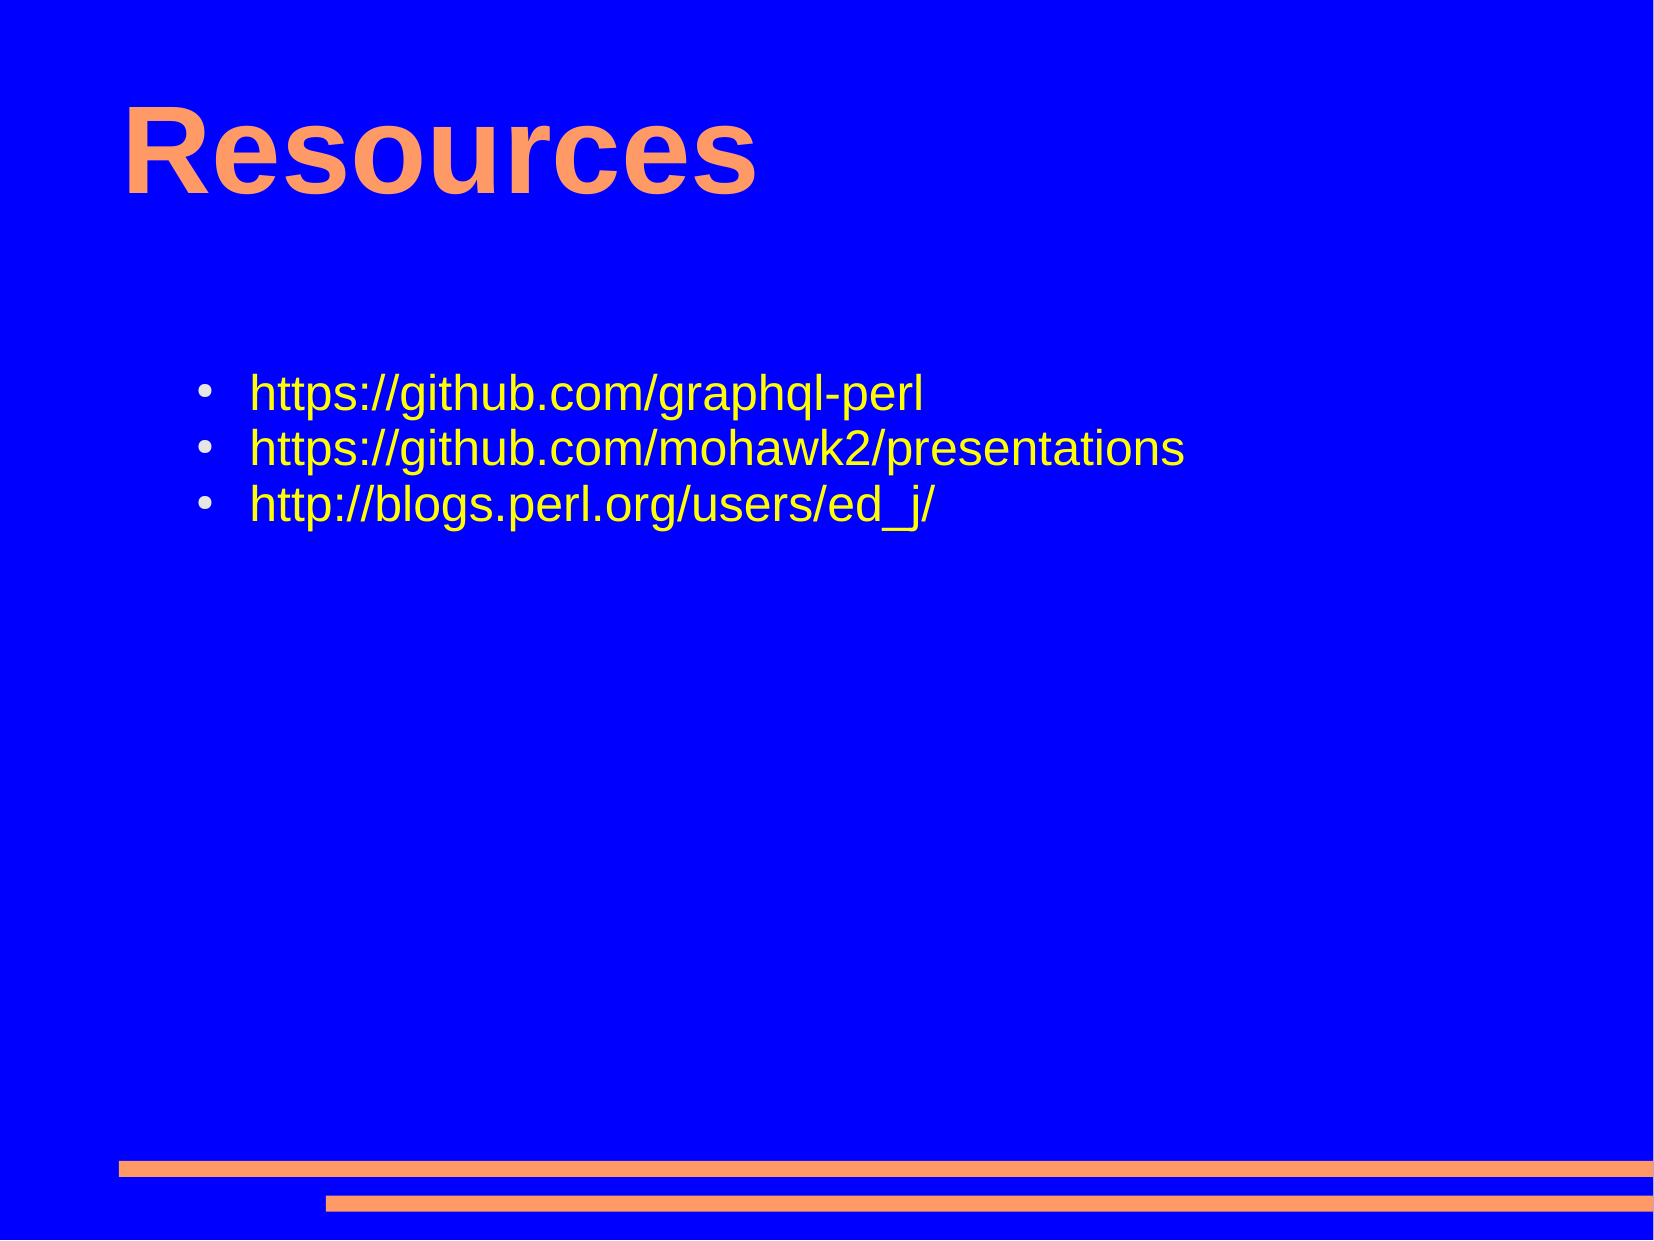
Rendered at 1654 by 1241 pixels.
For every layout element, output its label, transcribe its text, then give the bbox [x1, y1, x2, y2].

list https://github.com/graphql-perl https://github.com/mohawk2/presentations http://blogs.perl.org/users/ed_j/ [178, 364, 1570, 1147]
title Resources [121, 46, 1534, 254]
